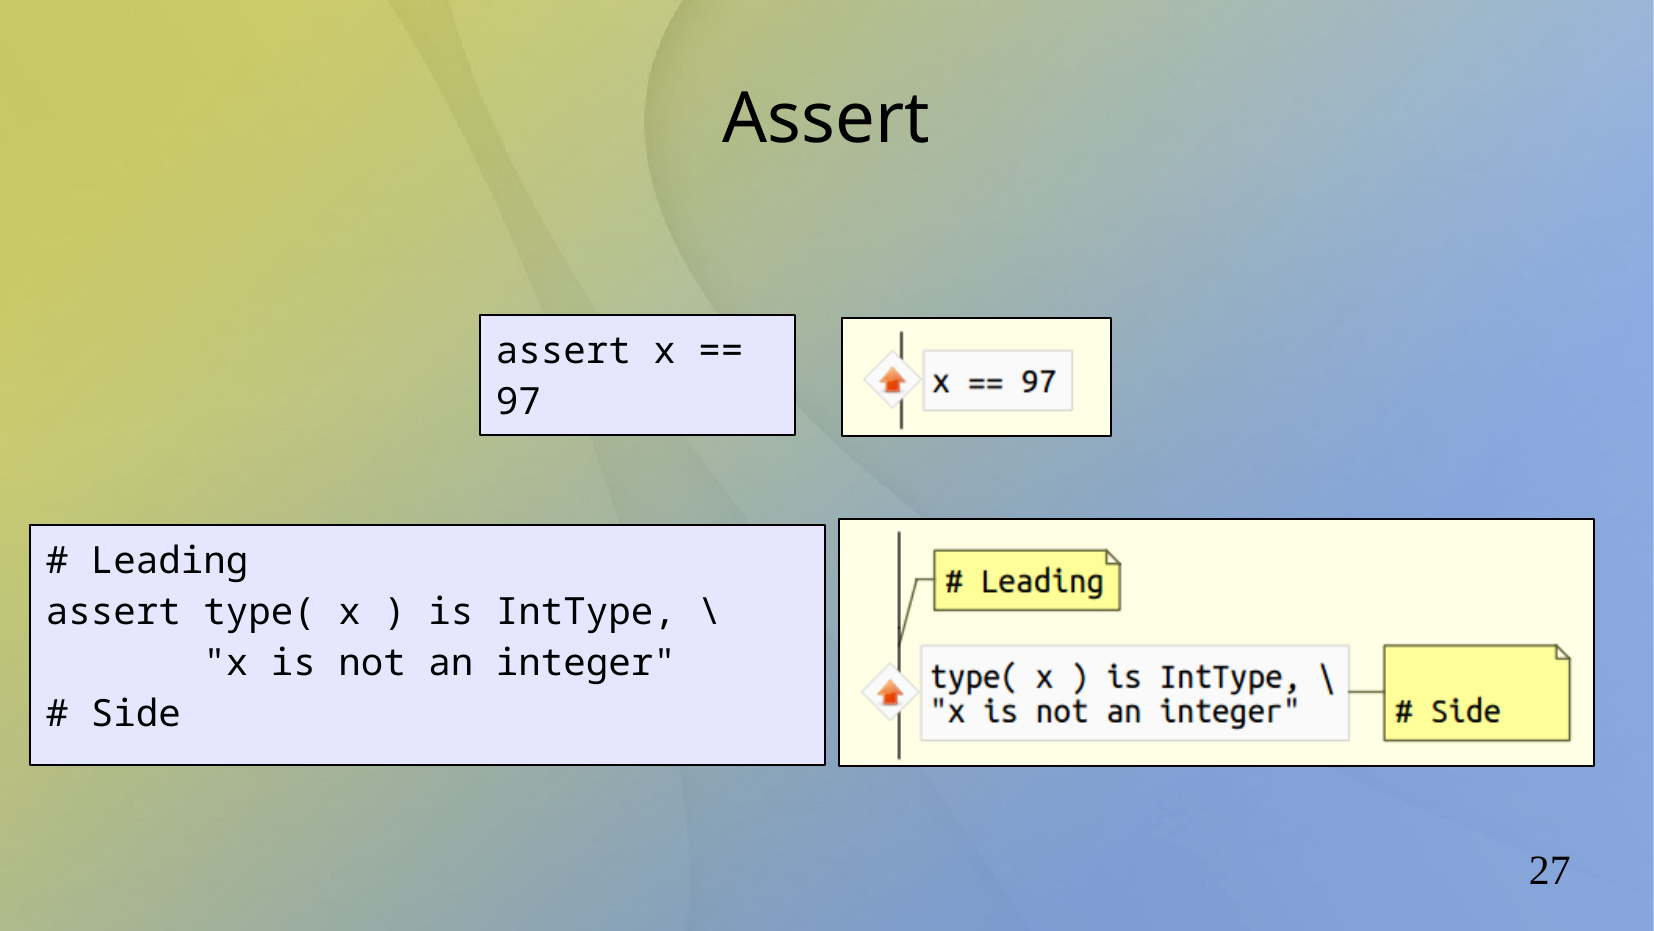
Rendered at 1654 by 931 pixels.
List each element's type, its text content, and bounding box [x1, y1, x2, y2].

title Assert [82, 37, 1571, 193]
text_box assert x == 97 [480, 315, 796, 436]
text_box # Leading assert type( x ) is IntType, \ "x is not an integer" # Side [30, 525, 826, 766]
picture [0, 0, 1654, 931]
